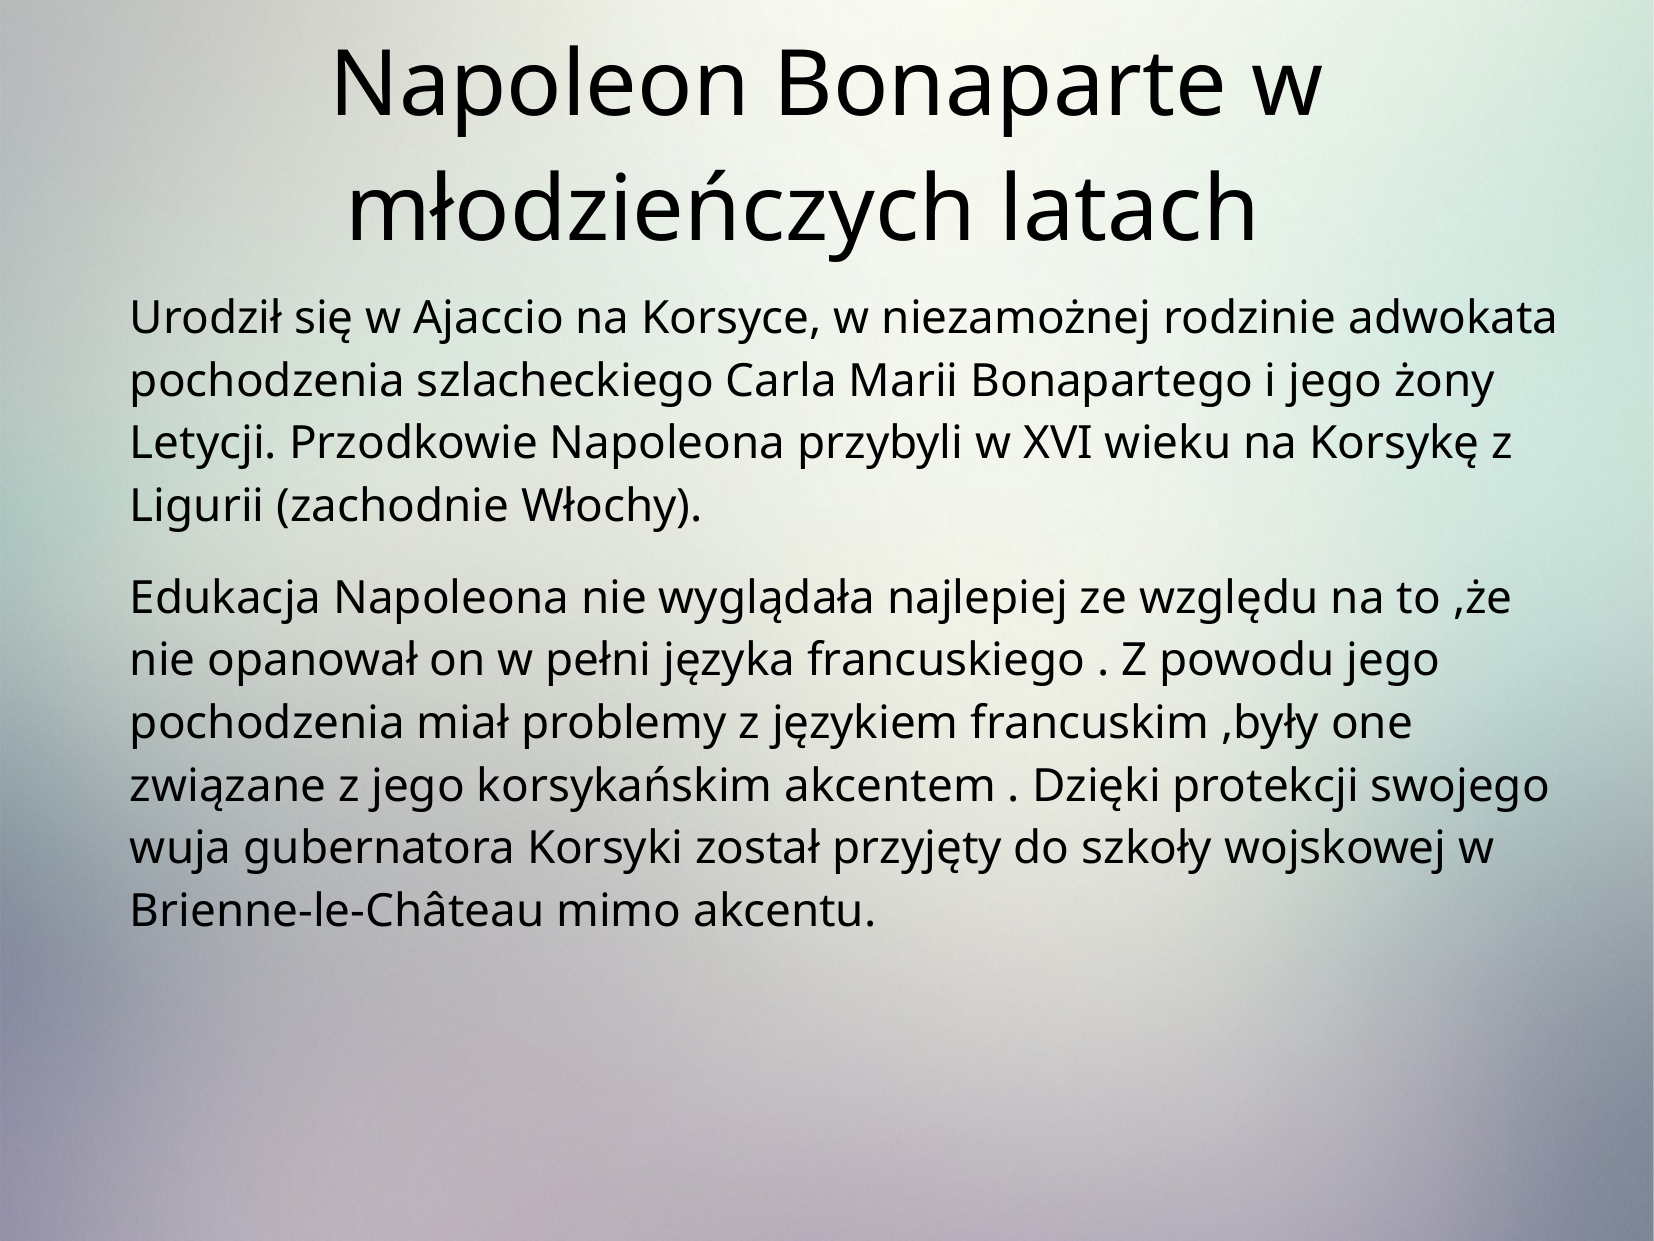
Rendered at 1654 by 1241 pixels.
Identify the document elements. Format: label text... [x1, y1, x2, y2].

title Napoleon Bonaparte w młodzieńczych latach [82, 14, 1571, 271]
list Urodził się w Ajaccio na Korsyce, w niezamożnej rodzinie adwokata pochodzenia szlacheckiego Carla Marii Bonapartego i jego żony Letycji. Przodkowie Napoleona przybyli w XVI wieku na Korsykę z Ligurii (zachodnie Włochy). Edukacja Napoleona nie wyglądała najlepiej ze względu na to ,że nie opanował on w pełni języka francuskiego . Z powodu jego pochodzenia miał problemy z językiem francuskim ,były one związane z jego korsykańskim akcentem . Dzięki protekcji swojego wuja gubernatora Korsyki został przyjęty do szkoły wojskowej w Brienne-le-Château mimo akcentu. [59, 284, 1571, 1146]
picture [0, 0, 1654, 1241]
